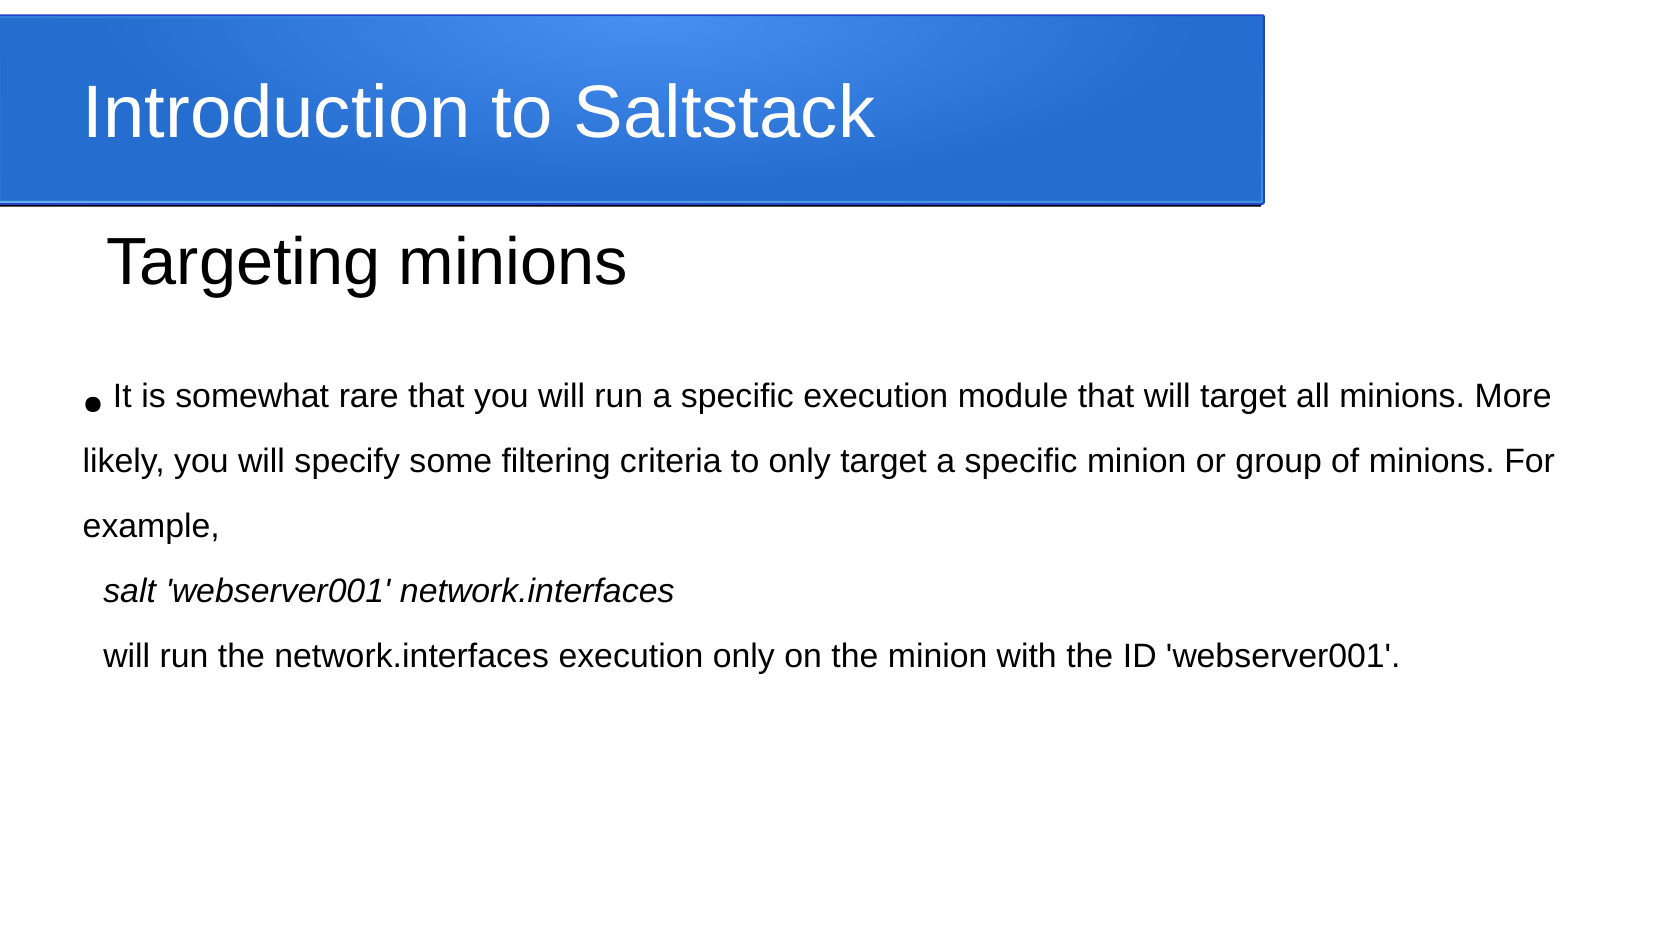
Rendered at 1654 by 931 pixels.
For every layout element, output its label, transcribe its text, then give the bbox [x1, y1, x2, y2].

subtitle Targeting minions It is somewhat rare that you will run a specific execution module that will target all minions. More likely, you will specify some filtering criteria to only target a specific minion or group of minions. For example, salt 'webserver001' network.interfaces will run the network.interfaces execution only on the minion with the ID 'webserver001'. [82, 224, 1571, 764]
title Introduction to Saltstack [82, 35, 1235, 189]
